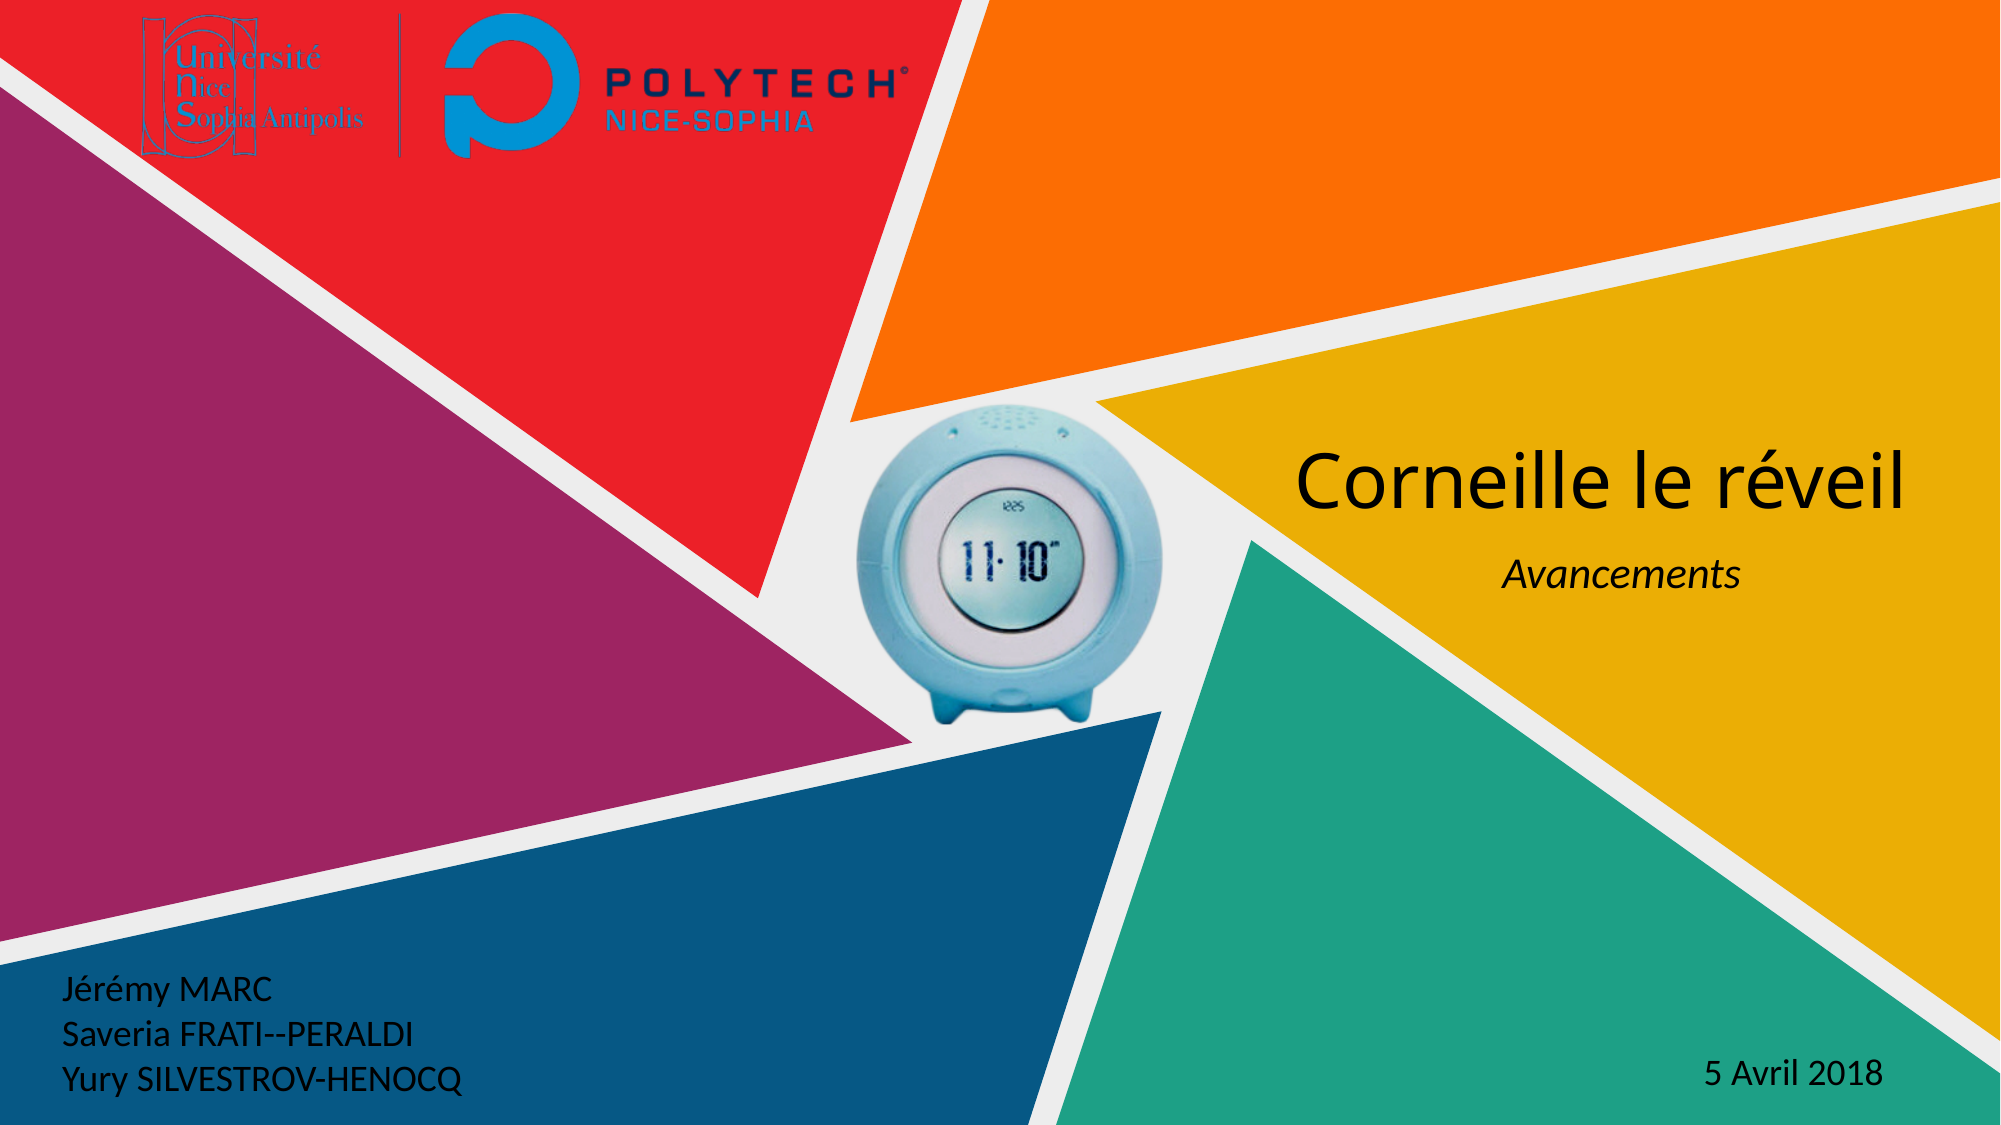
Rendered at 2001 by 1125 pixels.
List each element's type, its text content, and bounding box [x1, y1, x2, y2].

picture [626, 342, 1347, 785]
text_box 5 Avril 2018 [1688, 1040, 1962, 1101]
text_box Avancements [1413, 543, 1831, 608]
text_box Jérémy MARC Saveria FRATI--PERALDI Yury SILVESTROV-HENOCQ [47, 956, 579, 1107]
title Corneille le réveil [1133, 272, 2000, 532]
picture [141, 11, 910, 164]
